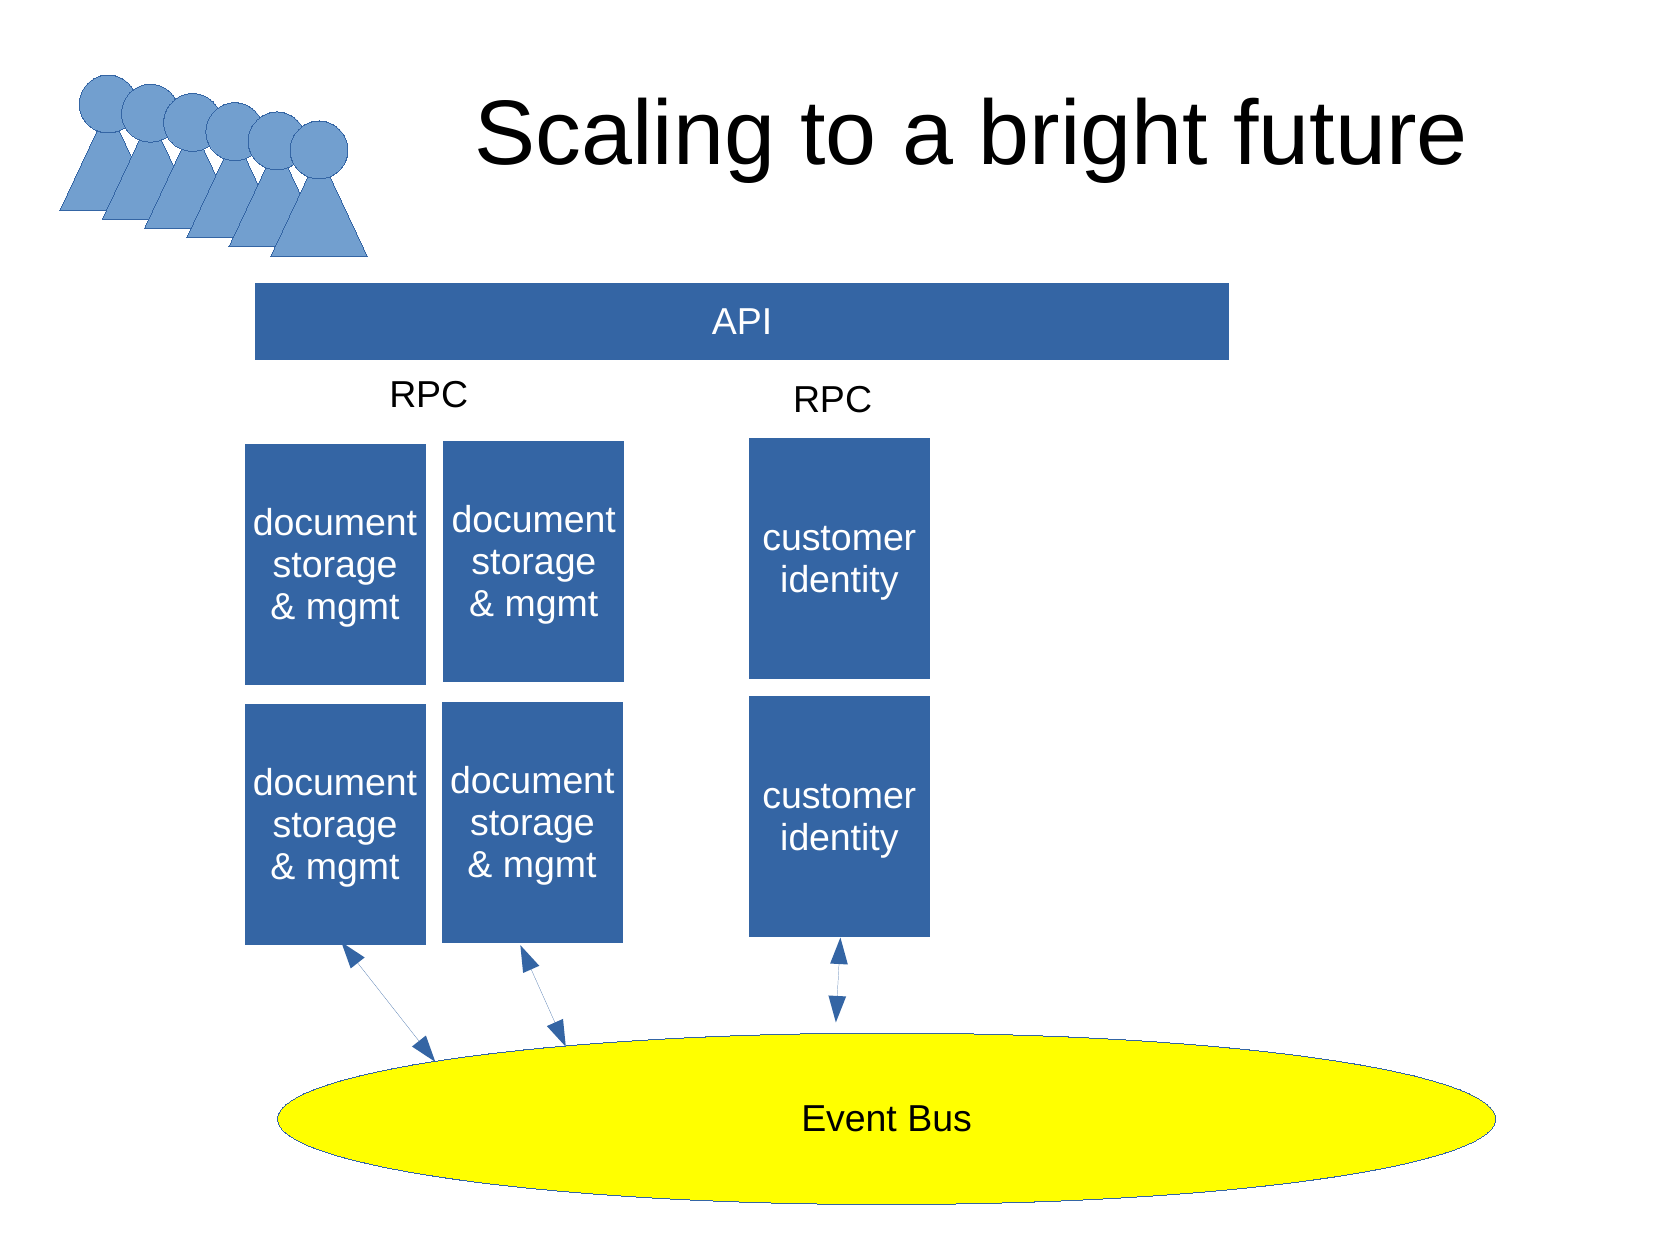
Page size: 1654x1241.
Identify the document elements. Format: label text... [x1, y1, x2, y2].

text_box RPC [374, 366, 487, 424]
text_box document storage & mgmt [442, 702, 623, 943]
text_box [59, 75, 368, 257]
text_box customer identity [749, 438, 930, 679]
text_box document storage & mgmt [245, 444, 426, 685]
text_box API [255, 283, 1229, 360]
text_box document storage & mgmt [245, 704, 426, 945]
text_box RPC [778, 370, 891, 428]
text_box Event Bus [277, 1033, 1496, 1205]
text_box Scaling to a bright future [459, 74, 1525, 295]
text_box customer identity [749, 696, 930, 937]
text_box document storage & mgmt [443, 441, 624, 682]
